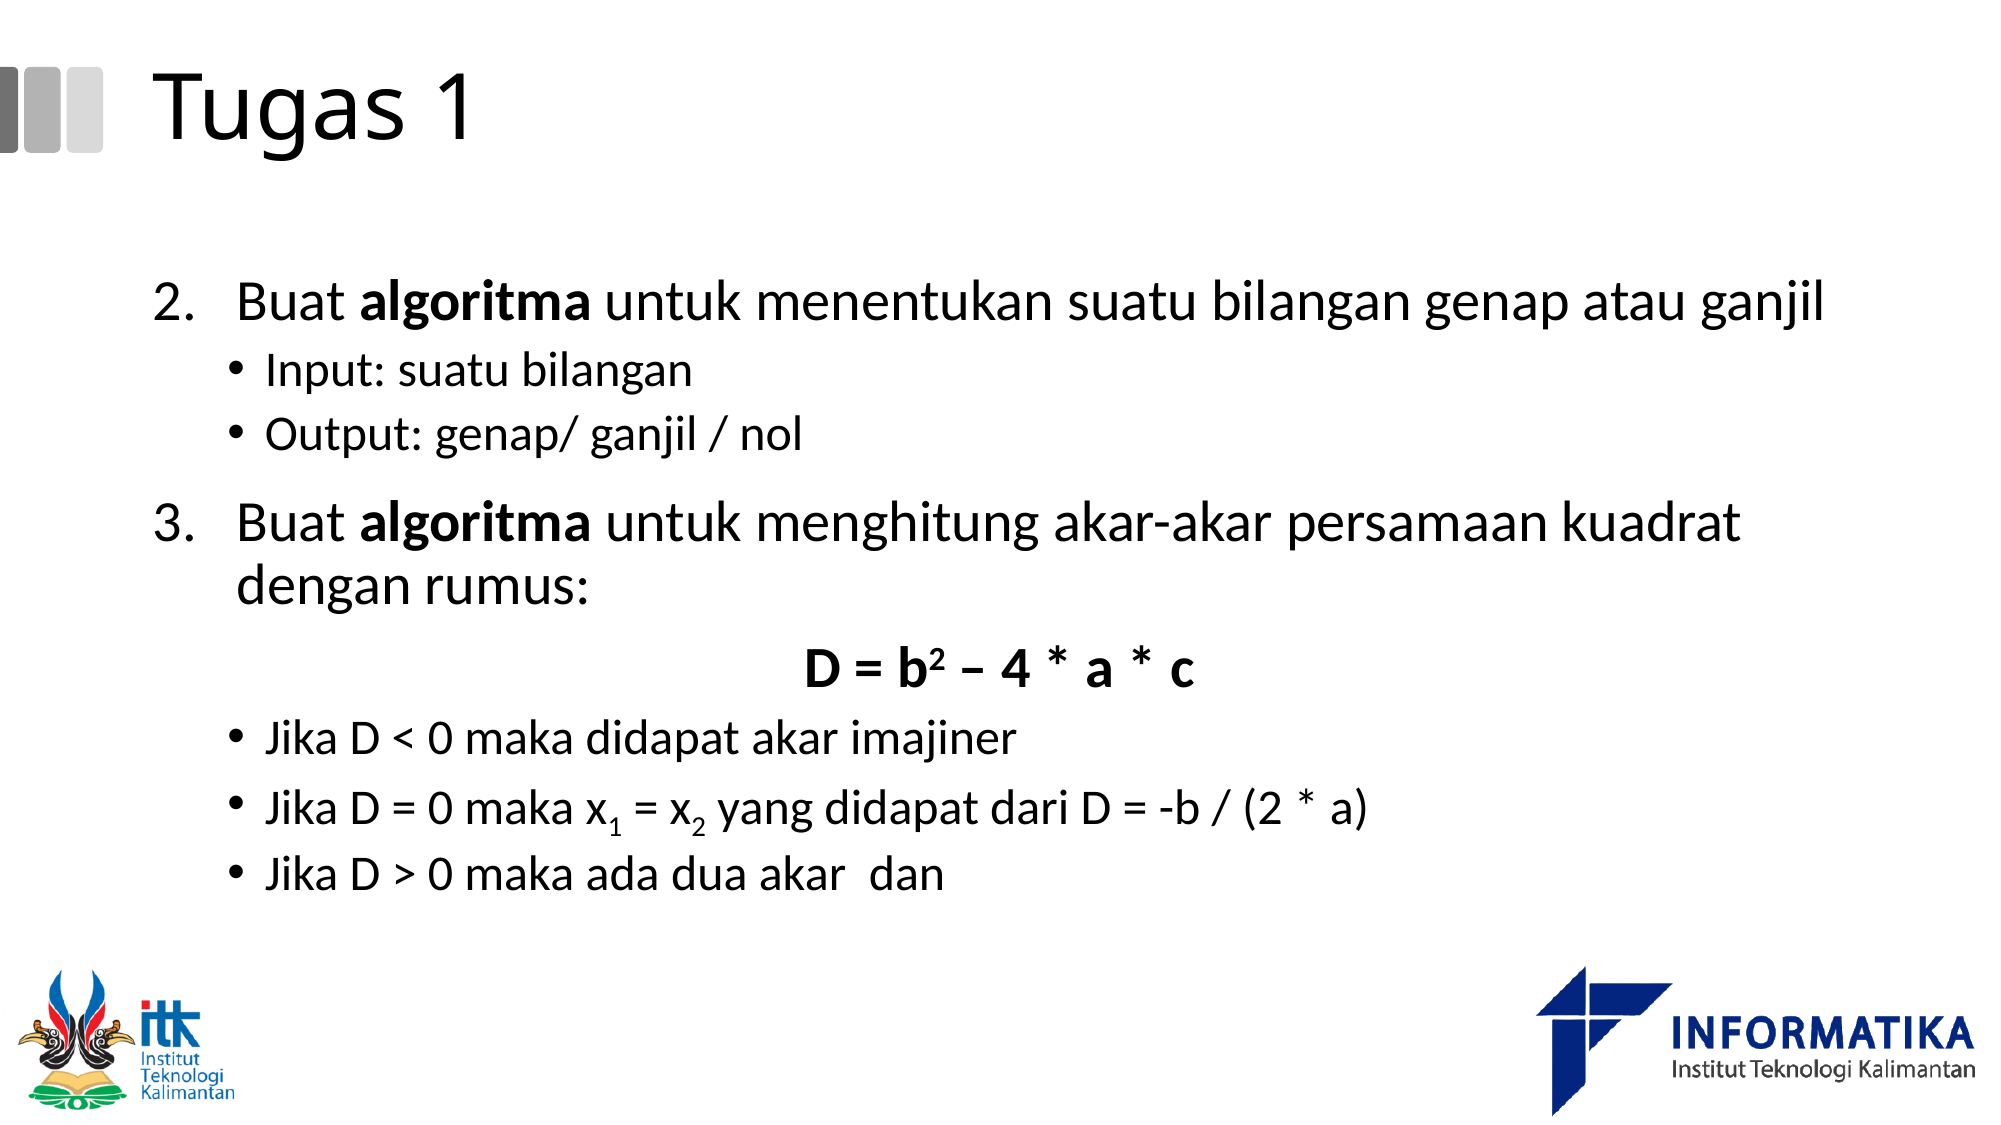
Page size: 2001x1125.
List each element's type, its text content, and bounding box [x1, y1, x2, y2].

picture [0, 935, 253, 1125]
title Tugas 1 [137, 1, 1863, 219]
list Buat algoritma untuk menentukan suatu bilangan genap atau ganjil Input: suatu bilangan Output: genap/ ganjil / nol Buat algoritma untuk menghitung akar-akar persamaan kuadrat dengan rumus: D = b2 – 4 * a * c Jika D < 0 maka didapat akar imajiner Jika D = 0 maka x1 = x2 yang didapat dari D = -b / (2 * a) Jika D > 0 maka ada dua akar dan [137, 262, 1863, 977]
picture [1534, 965, 1976, 1118]
